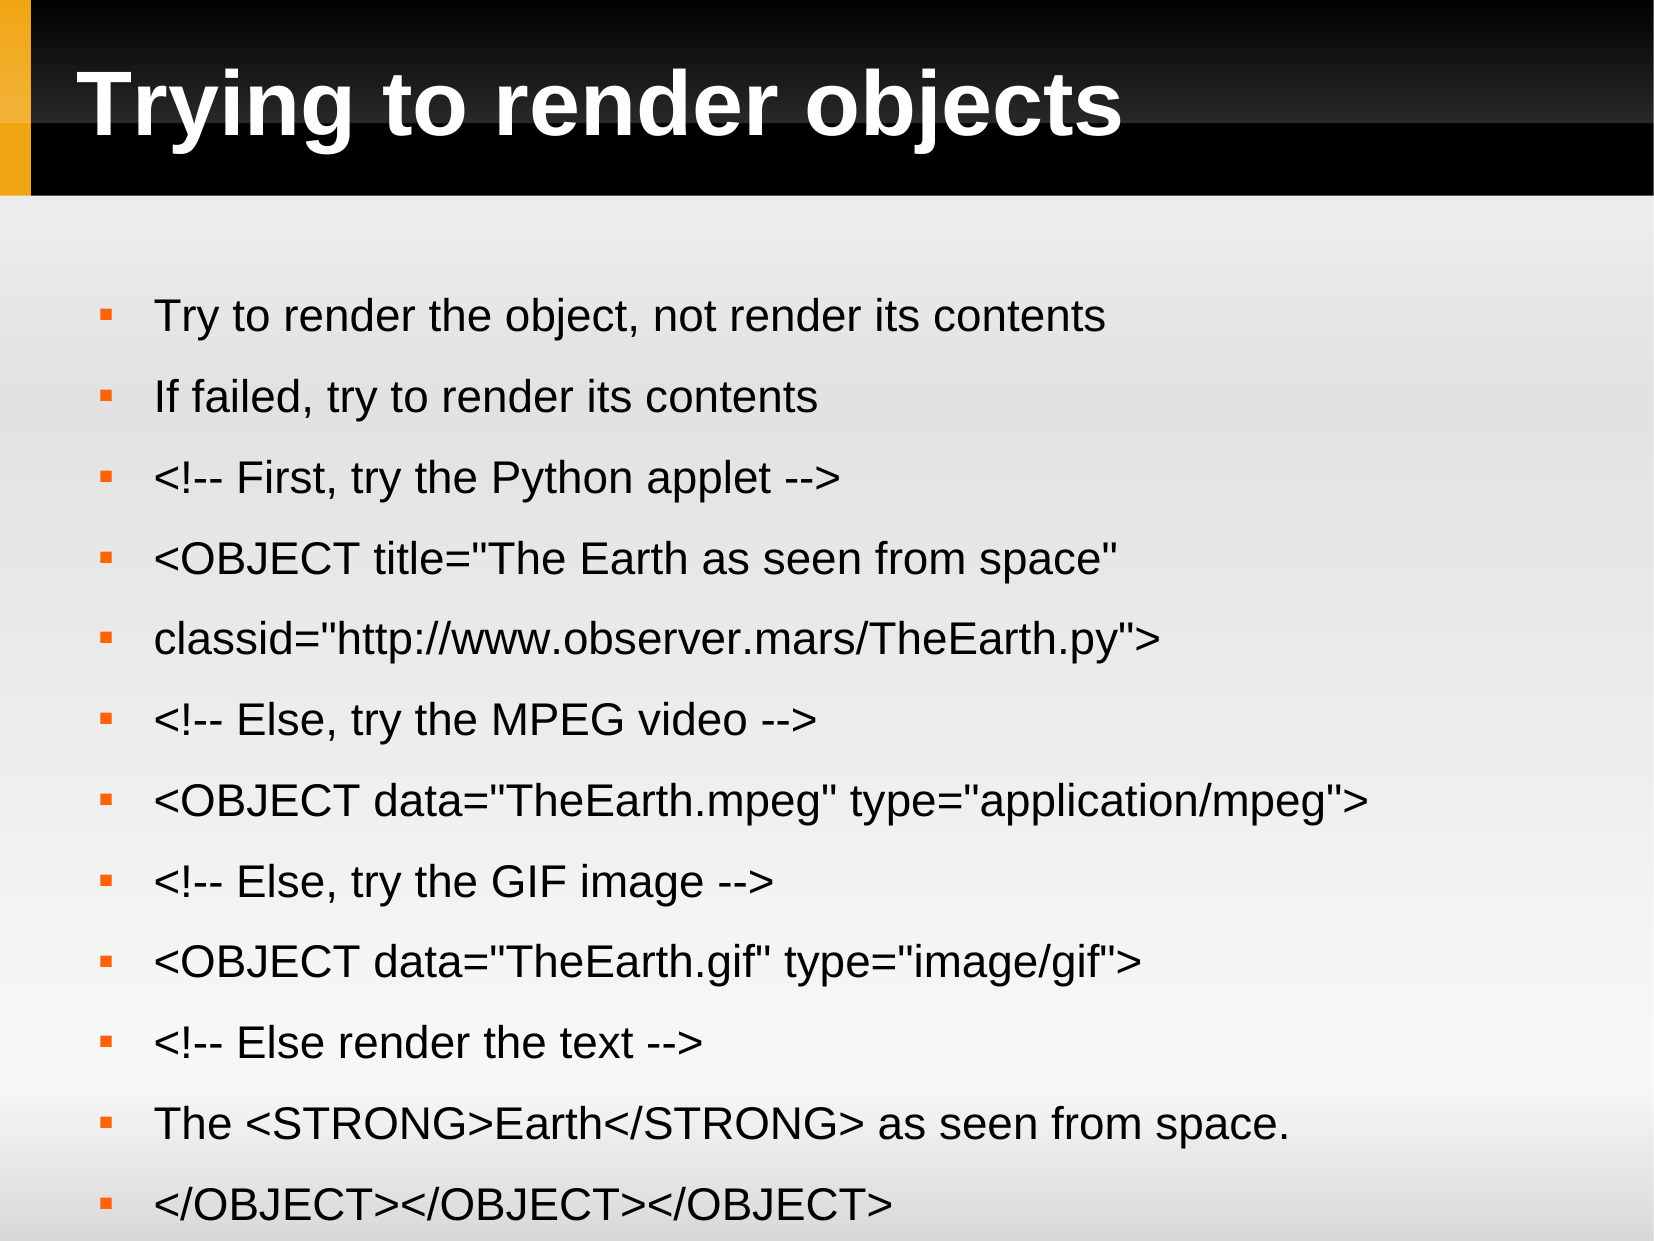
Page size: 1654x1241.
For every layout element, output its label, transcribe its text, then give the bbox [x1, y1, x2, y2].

picture [0, 0, 1654, 1241]
list Try to render the object, not render its contents If failed, try to render its contents <!-- First, try the Python applet --> <OBJECT title="The Earth as seen from space" classid="http://www.observer.mars/TheEarth.py"> <!-- Else, try the MPEG video --> <OBJECT data="TheEarth.mpeg" type="application/mpeg"> <!-- Else, try the GIF image --> <OBJECT data="TheEarth.gif" type="image/gif"> <!-- Else render the text --> The <STRONG>Earth</STRONG> as seen from space. </OBJECT></OBJECT></OBJECT> [82, 290, 1571, 1231]
title Trying to render objects [76, 0, 1565, 208]
